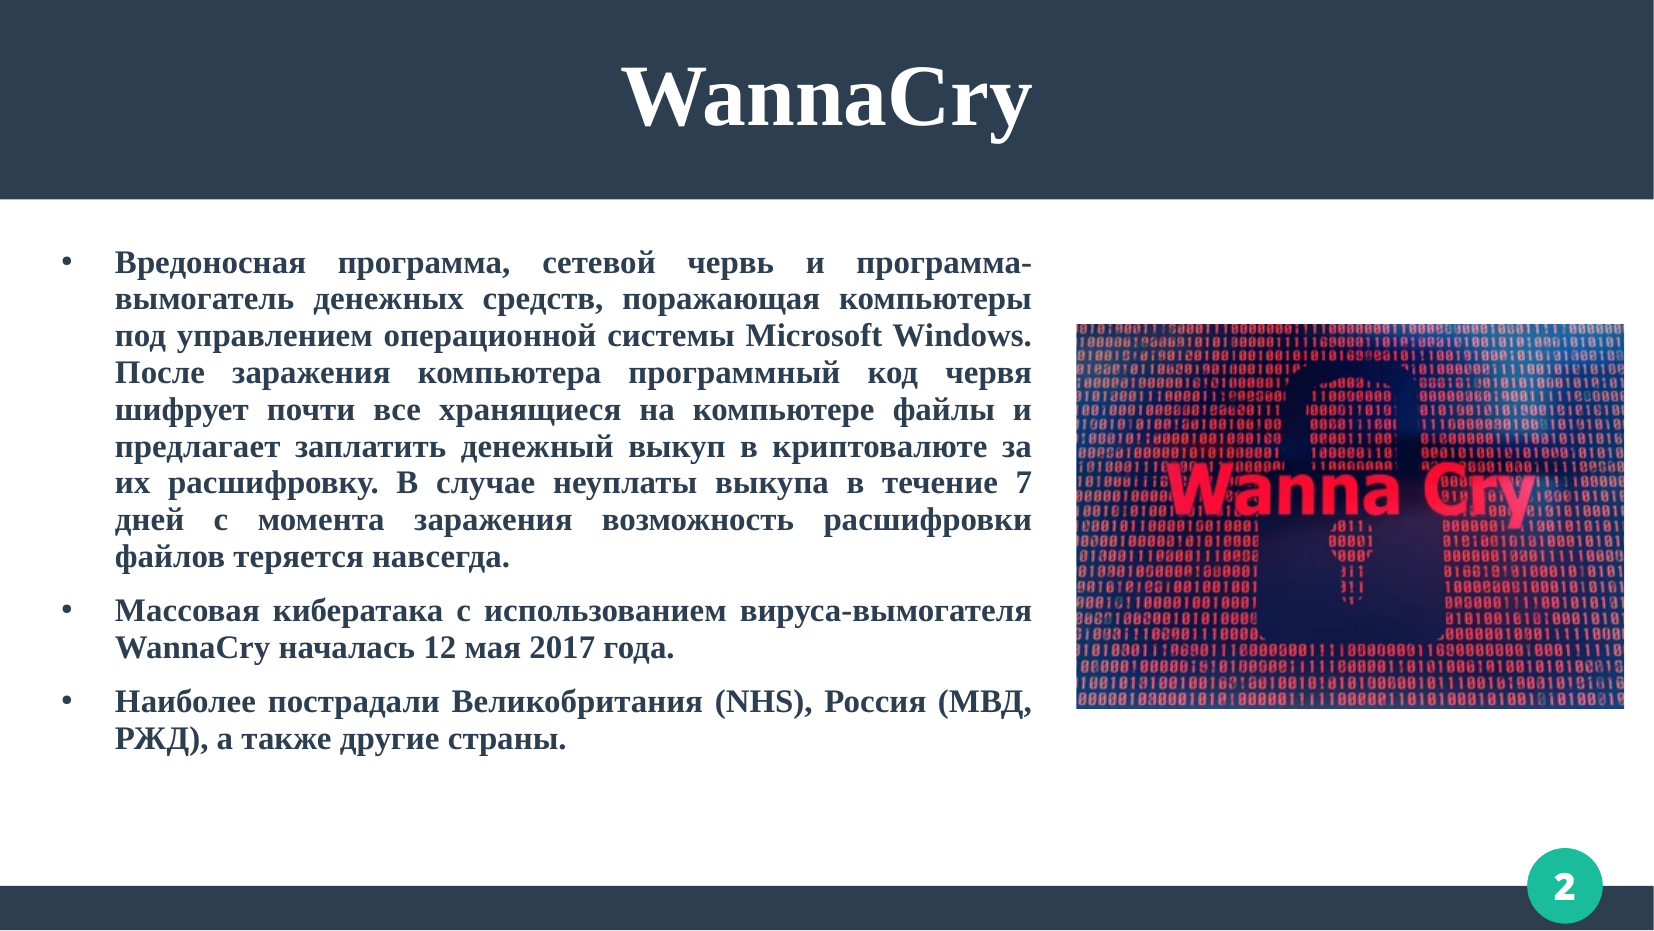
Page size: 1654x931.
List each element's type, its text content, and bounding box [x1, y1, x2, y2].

picture [1076, 324, 1625, 709]
title WannaCry [59, 37, 1595, 156]
list Вредоносная программа, сетевой червь и программа-вымогатель денежных средств, поражающая компьютеры под управлением операционной системы Microsoft Windows. После заражения компьютера программный код червя шифрует почти все хранящиеся на компьютере файлы и предлагает заплатить денежный выкуп в криптовалюте за их расшифровку. В случае неуплаты выкупа в течение 7 дней с момента заражения возможность расшифровки файлов теряется навсегда. Массовая кибератака с использованием вируса-вымогателя WannaCry началась 12 мая 2017 года. Наиболее пострадали Великобритания (NHS), Россия (МВД, РЖД), а также другие страны. [59, 243, 1034, 768]
